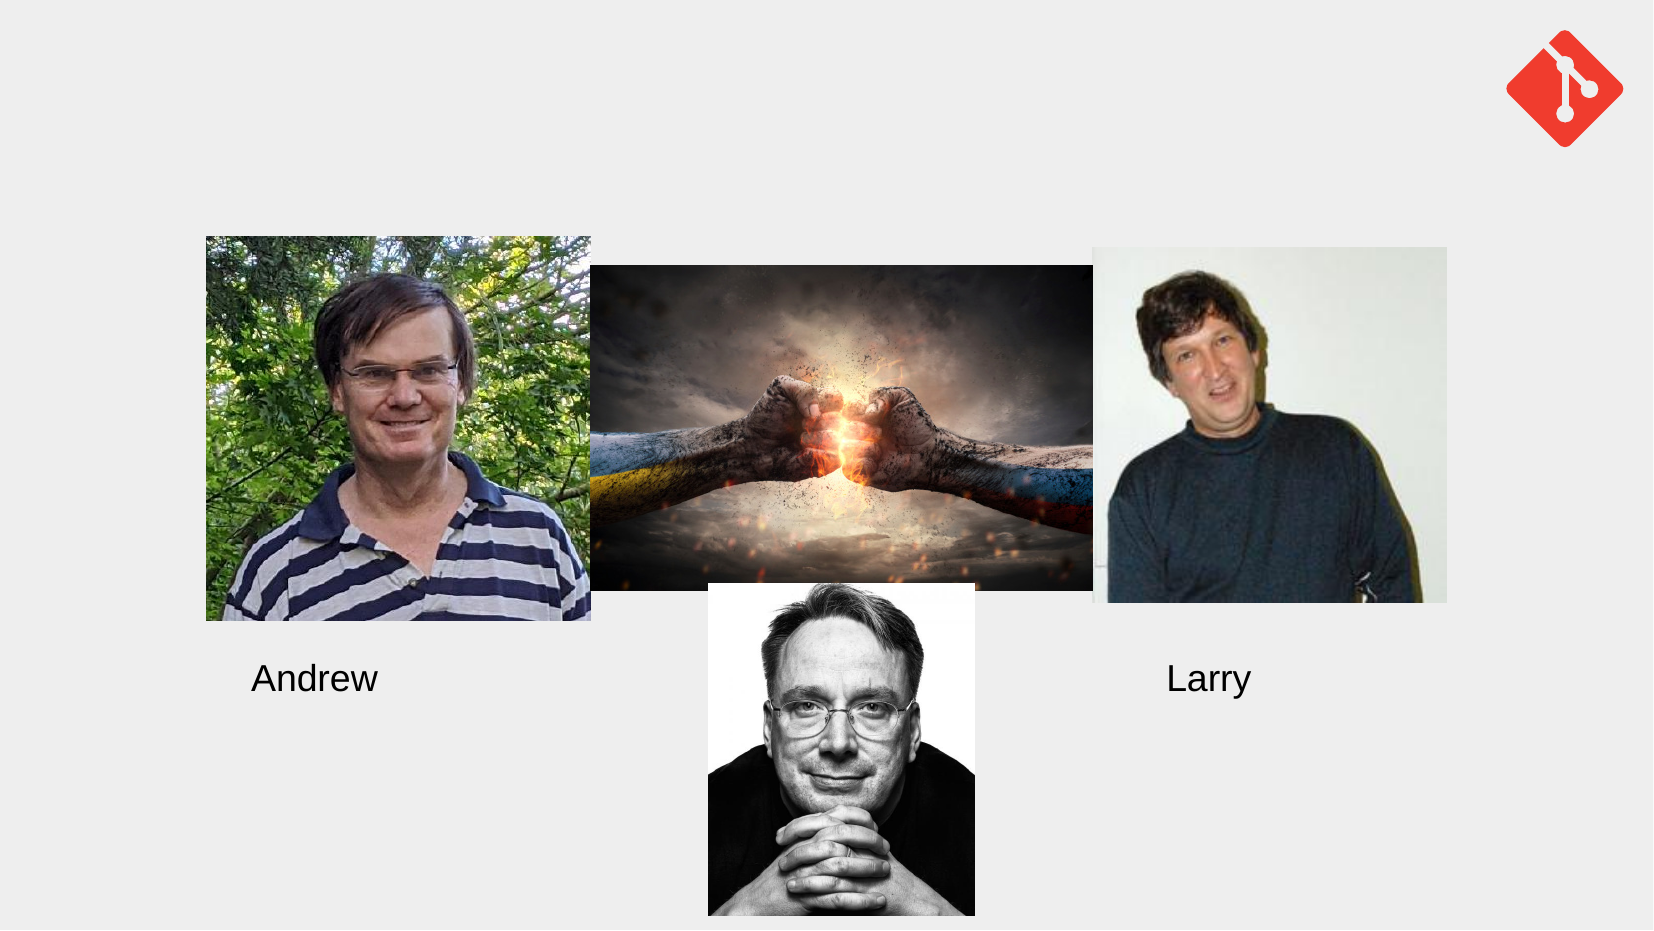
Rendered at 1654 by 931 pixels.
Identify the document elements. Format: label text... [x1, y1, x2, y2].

text_box Larry [1151, 649, 1477, 707]
picture [1505, 29, 1625, 148]
picture [206, 236, 1447, 916]
text_box Andrew [236, 649, 562, 707]
